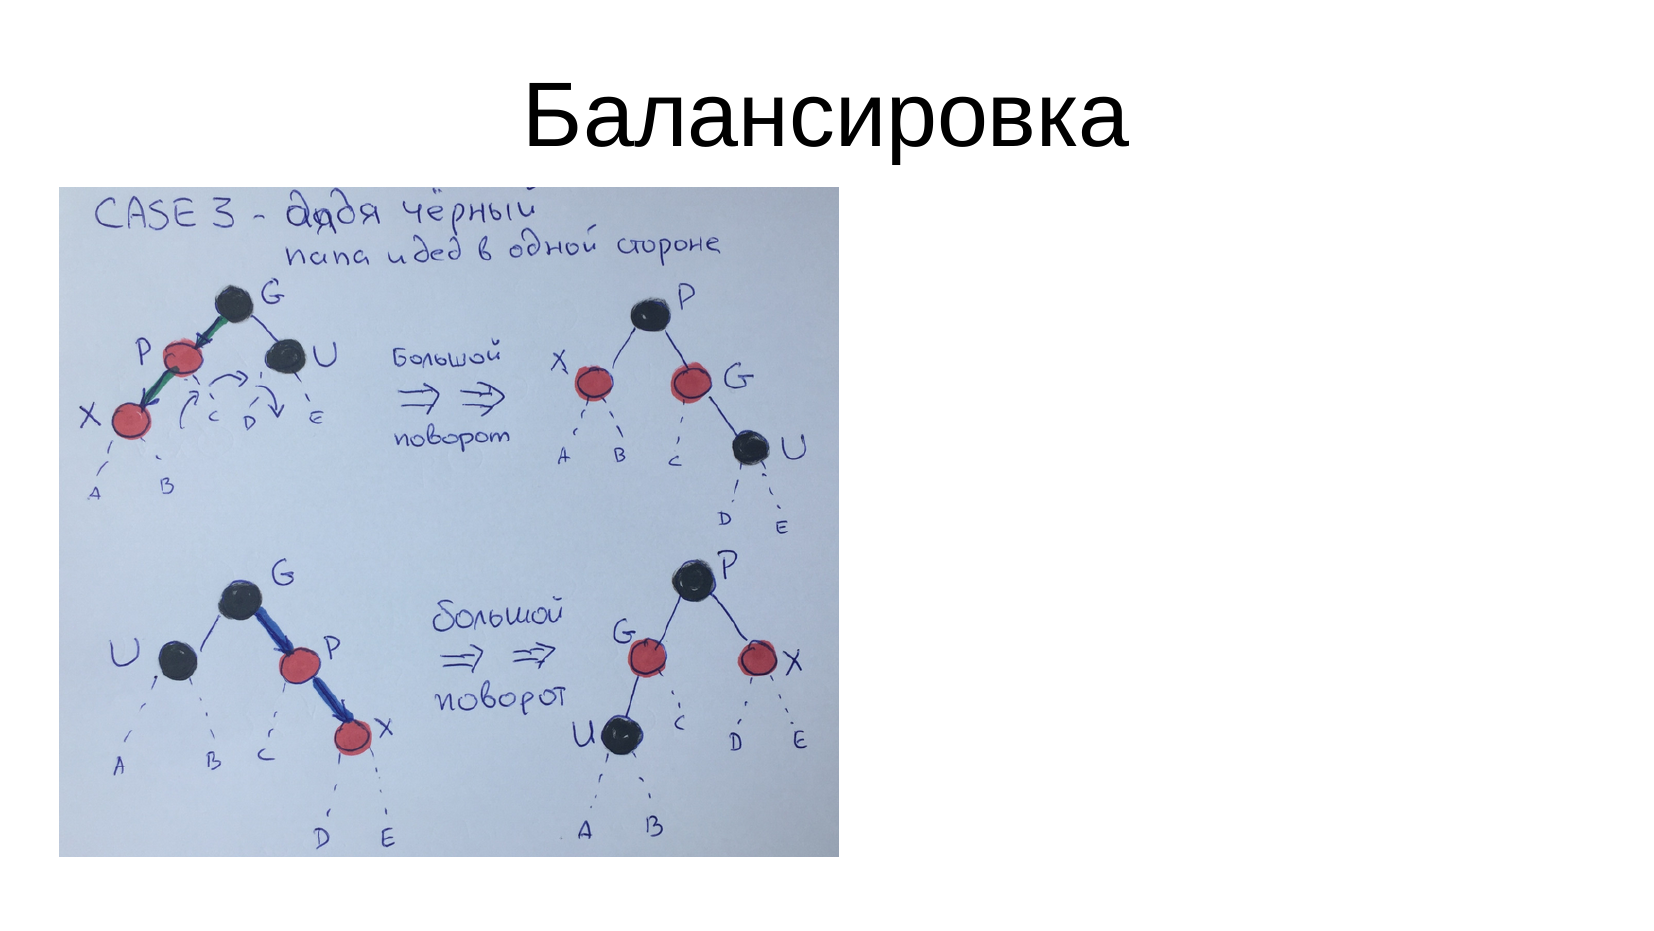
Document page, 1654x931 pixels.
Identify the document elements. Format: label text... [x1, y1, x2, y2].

picture [59, 187, 839, 857]
title Балансировка [82, 37, 1571, 193]
